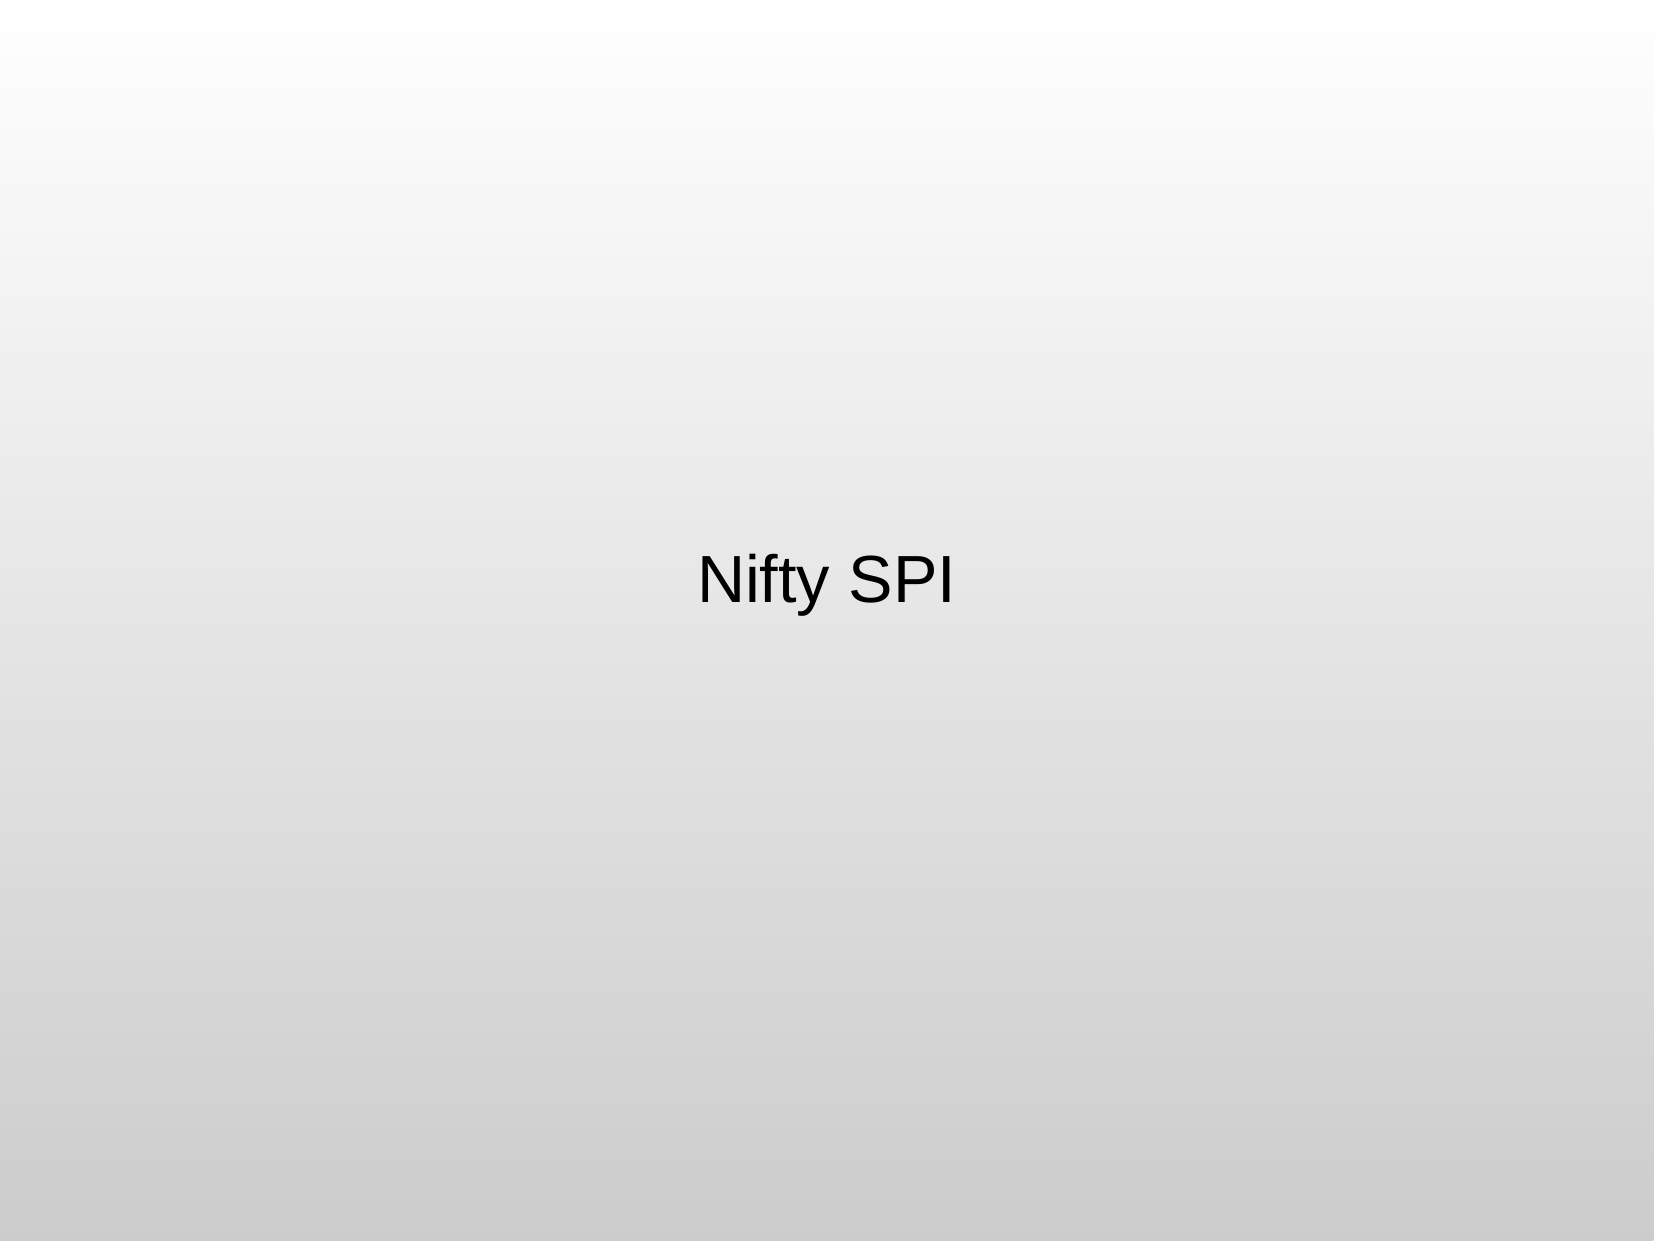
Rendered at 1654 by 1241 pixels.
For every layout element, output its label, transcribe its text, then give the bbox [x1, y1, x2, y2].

subtitle Nifty SPI [82, 49, 1571, 1109]
